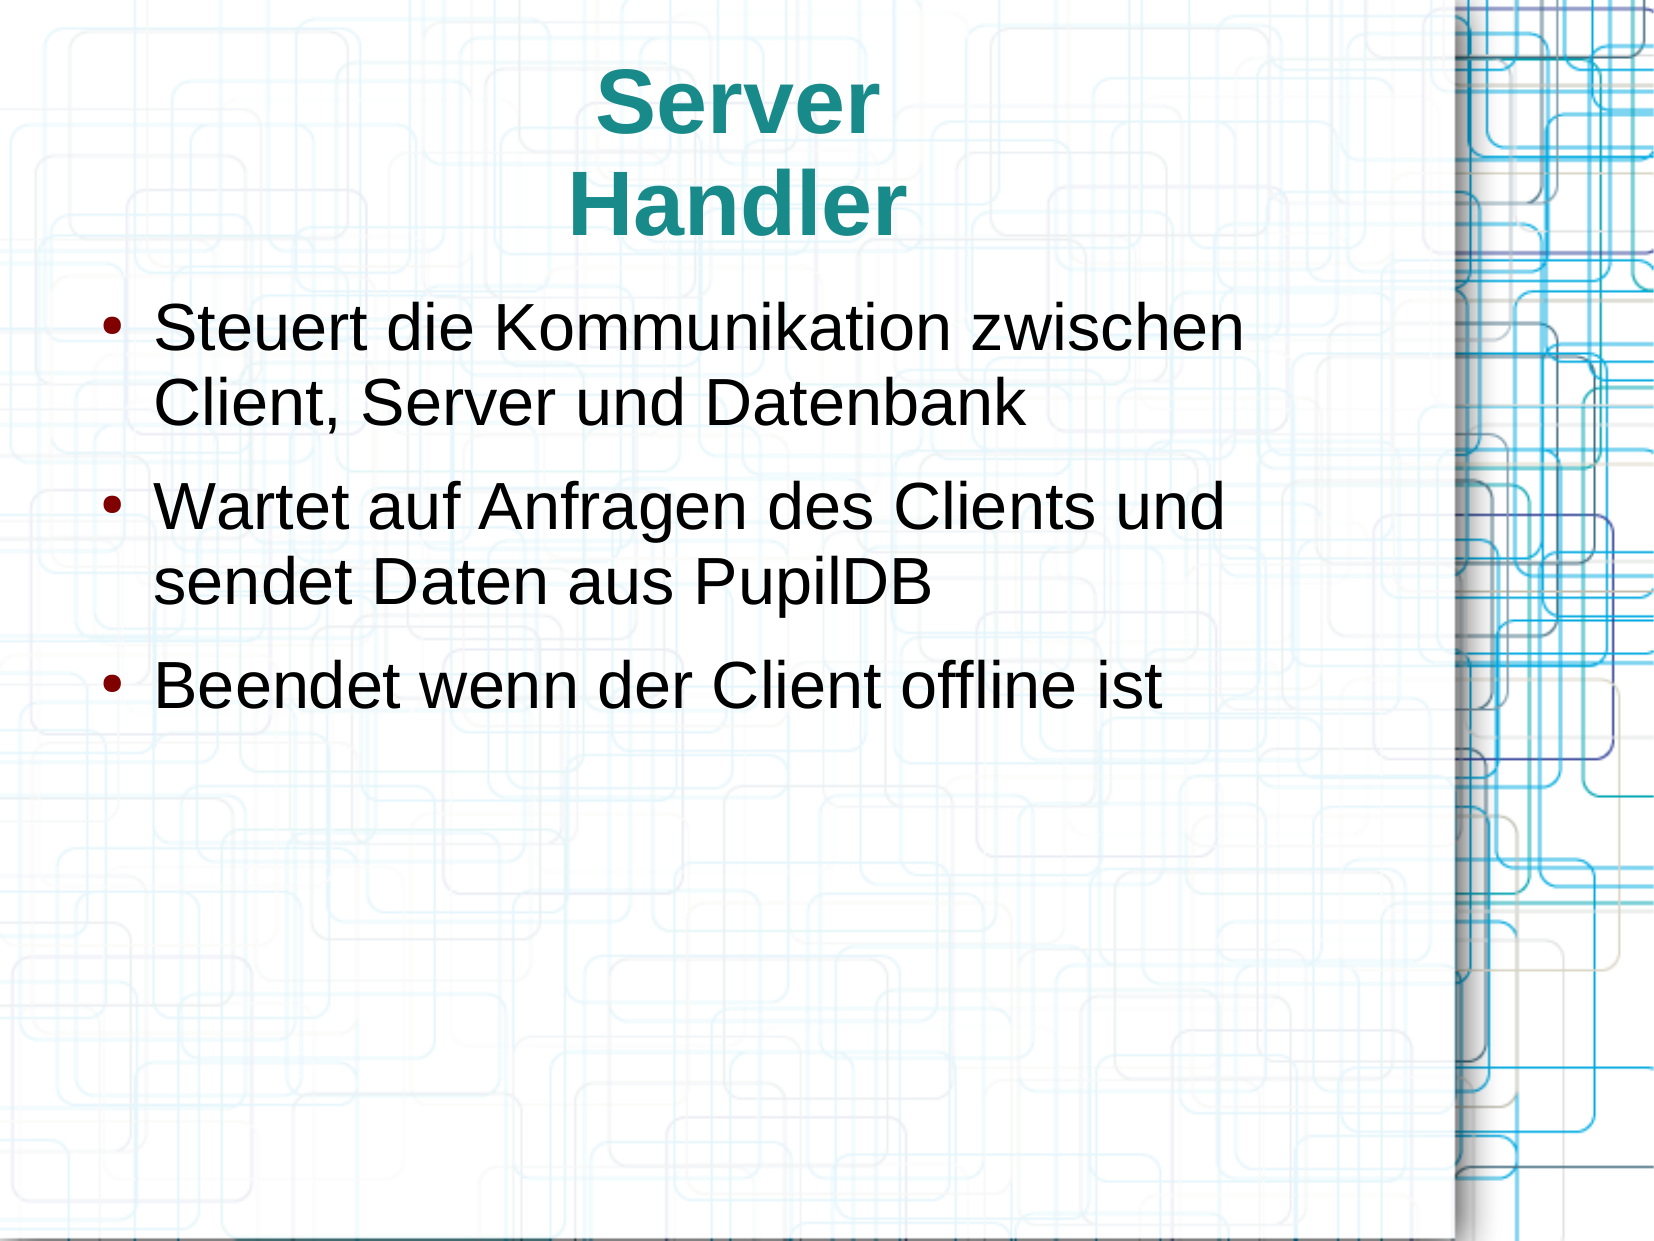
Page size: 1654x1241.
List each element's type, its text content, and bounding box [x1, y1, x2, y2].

title Server Handler [59, 49, 1418, 257]
list Steuert die Kommunikation zwischen Client, Server und Datenbank Wartet auf Anfragen des Clients und sendet Daten aus PupilDB Beendet wenn der Client offline ist [82, 290, 1418, 1109]
picture [0, 0, 1654, 1241]
